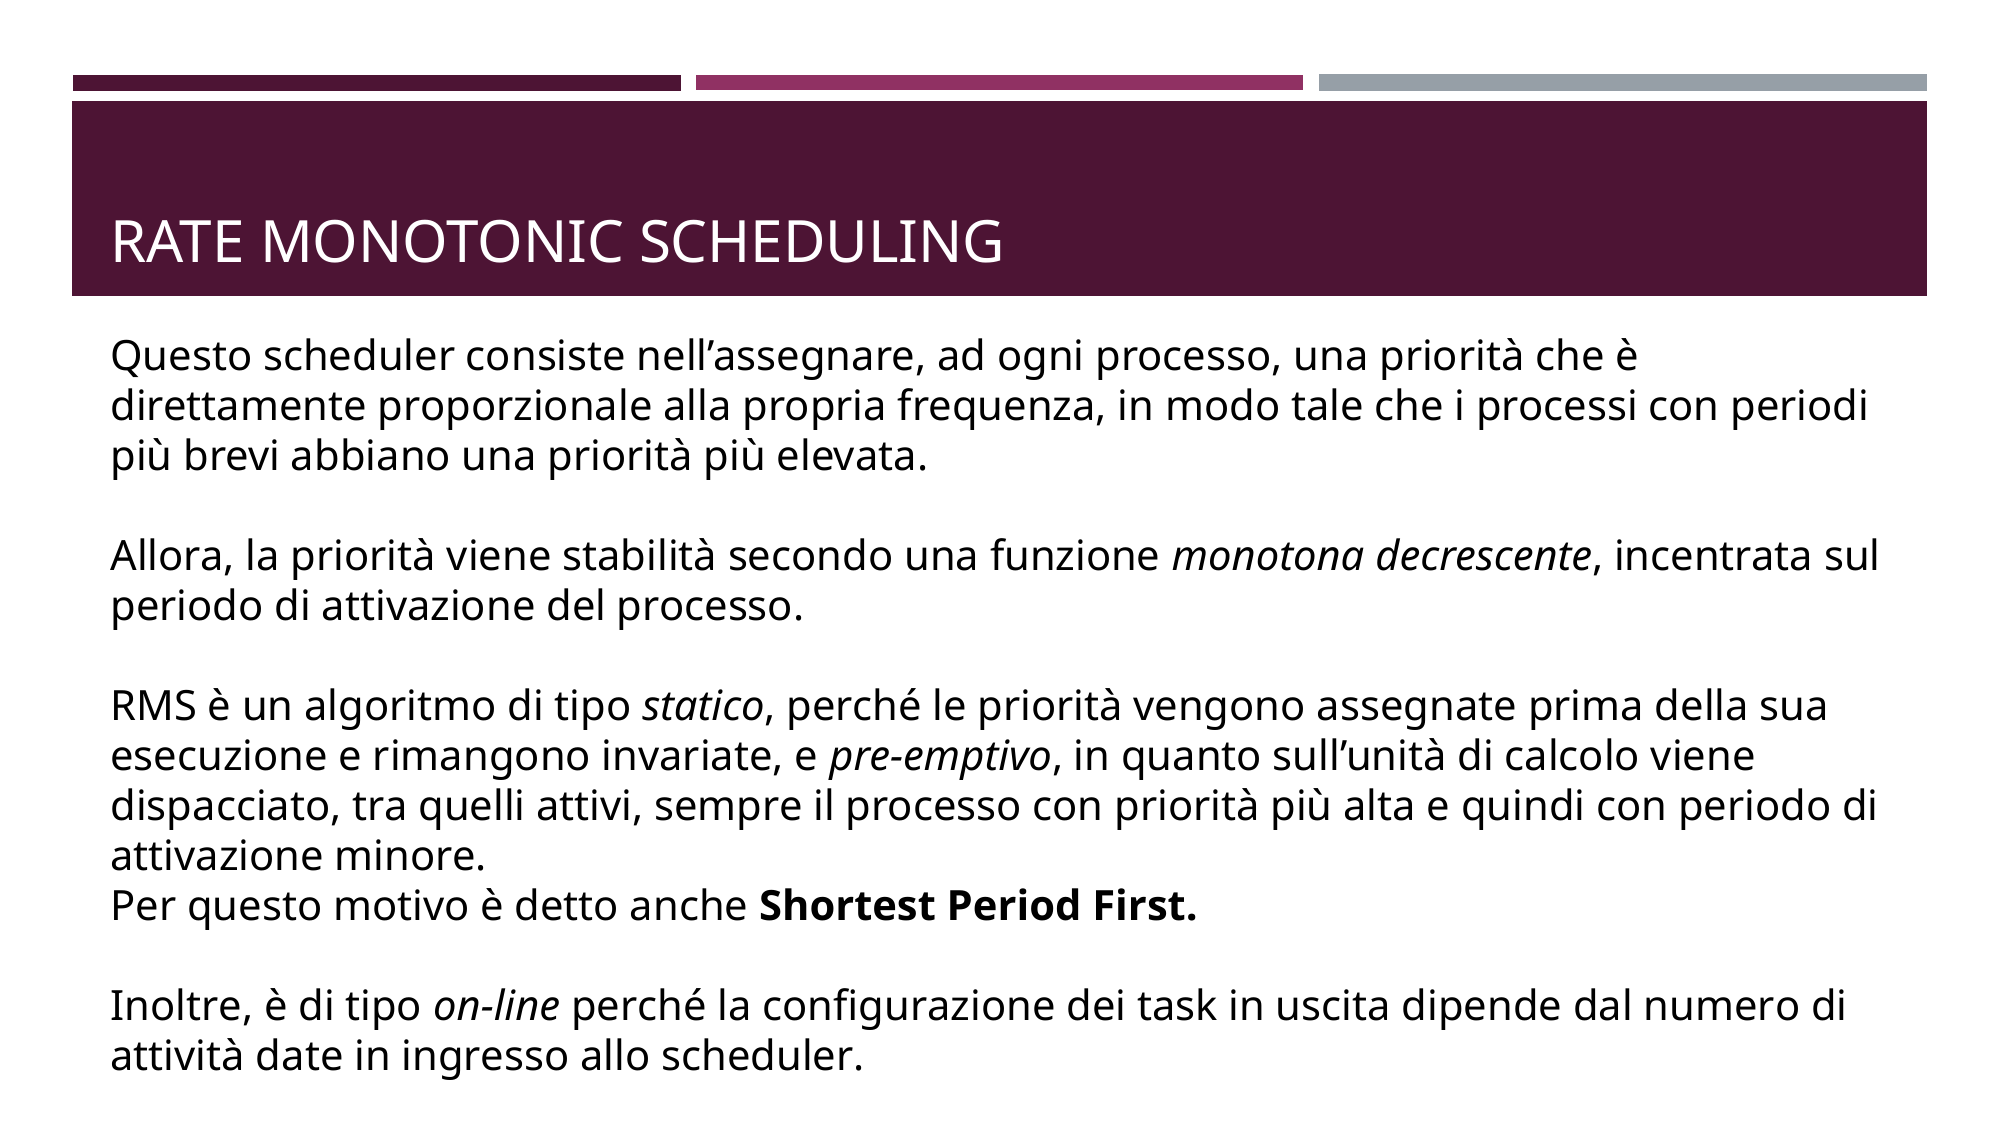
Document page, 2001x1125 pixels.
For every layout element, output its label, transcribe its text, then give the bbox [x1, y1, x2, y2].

text_box Questo scheduler consiste nell’assegnare, ad ogni processo, una priorità che è direttamente proporzionale alla propria frequenza, in modo tale che i processi con periodi più brevi abbiano una priorità più elevata. Allora, la priorità viene stabilità secondo una funzione monotona decrescente, incentrata sul periodo di attivazione del processo. RMS è un algoritmo di tipo statico, perché le priorità vengono assegnate prima della sua esecuzione e rimangono invariate, e pre-emptivo, in quanto sull’unità di calcolo viene dispacciato, tra quelli attivi, sempre il processo con priorità più alta e quindi con periodo di attivazione minore. Per questo motivo è detto anche Shortest Period First. Inoltre, è di tipo on-line perché la configurazione dei task in uscita dipende dal numero di attività date in ingresso allo scheduler. [95, 320, 1905, 1094]
title Rate monotonic scheduling [95, 115, 1905, 282]
